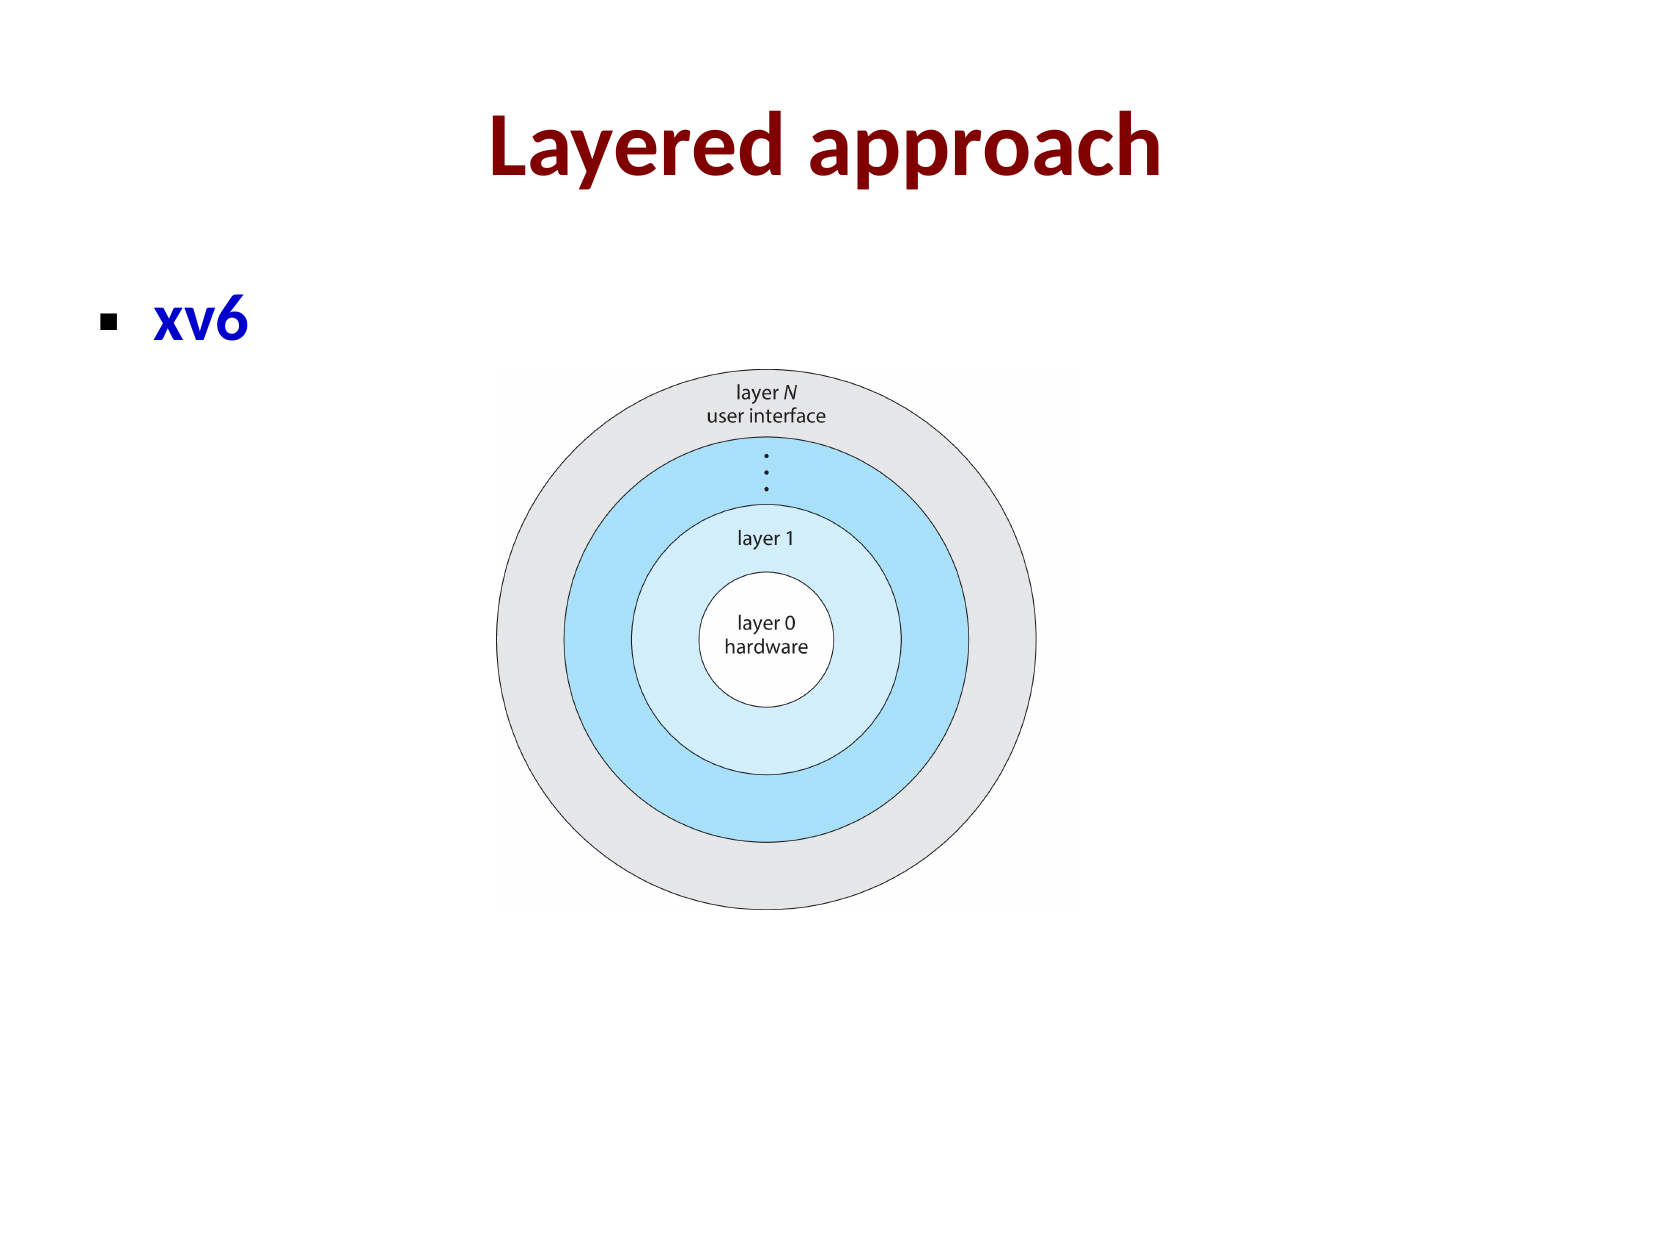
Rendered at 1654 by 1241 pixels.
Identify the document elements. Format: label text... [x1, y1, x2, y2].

picture [496, 369, 1078, 910]
title Layered approach [82, 49, 1571, 257]
list xv6 [82, 290, 1571, 1010]
